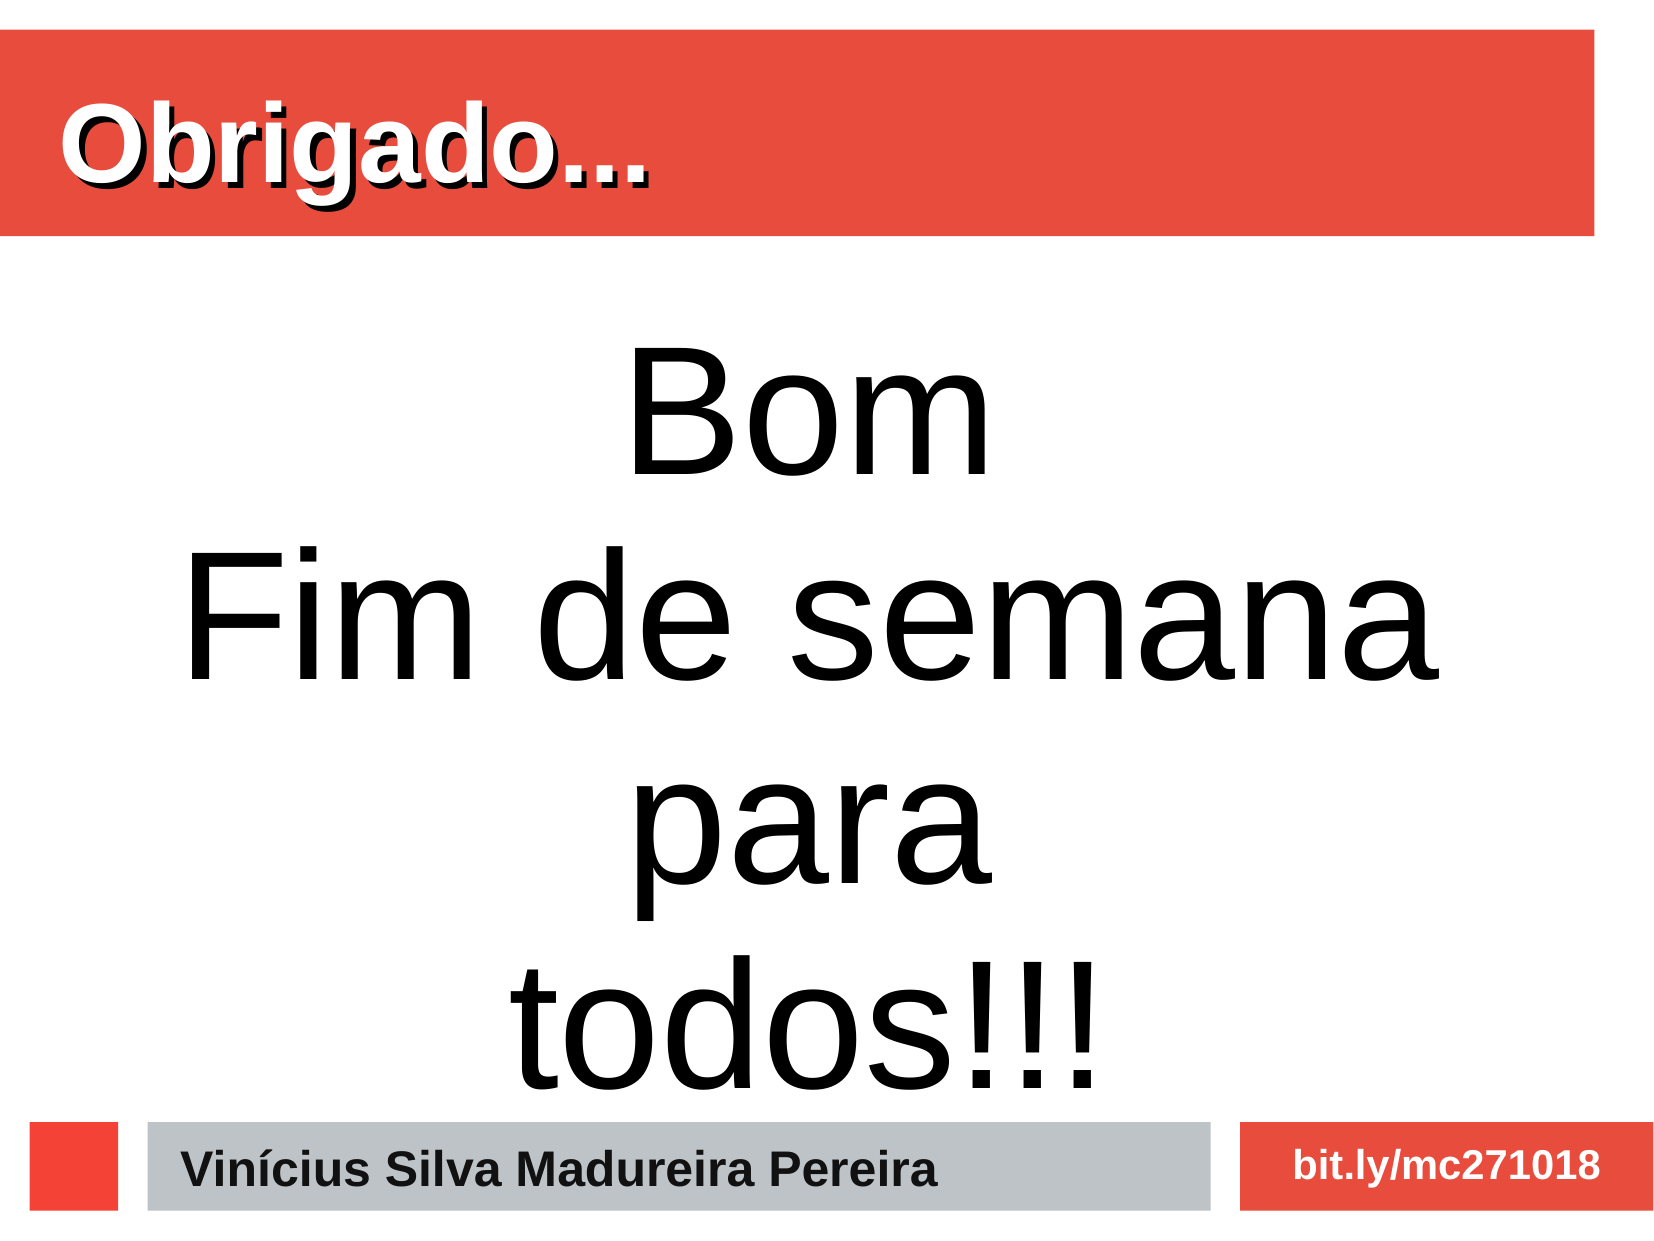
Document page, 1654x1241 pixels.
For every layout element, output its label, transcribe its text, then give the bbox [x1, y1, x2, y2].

text_box bit.ly/mc271018 [1228, 1133, 1654, 1205]
text_box Bom Fim de semana para todos!!! [70, 301, 1548, 1135]
title Obrigado... [59, 59, 1595, 207]
text_box Vinícius Silva Madureira Pereira [165, 1133, 1170, 1205]
